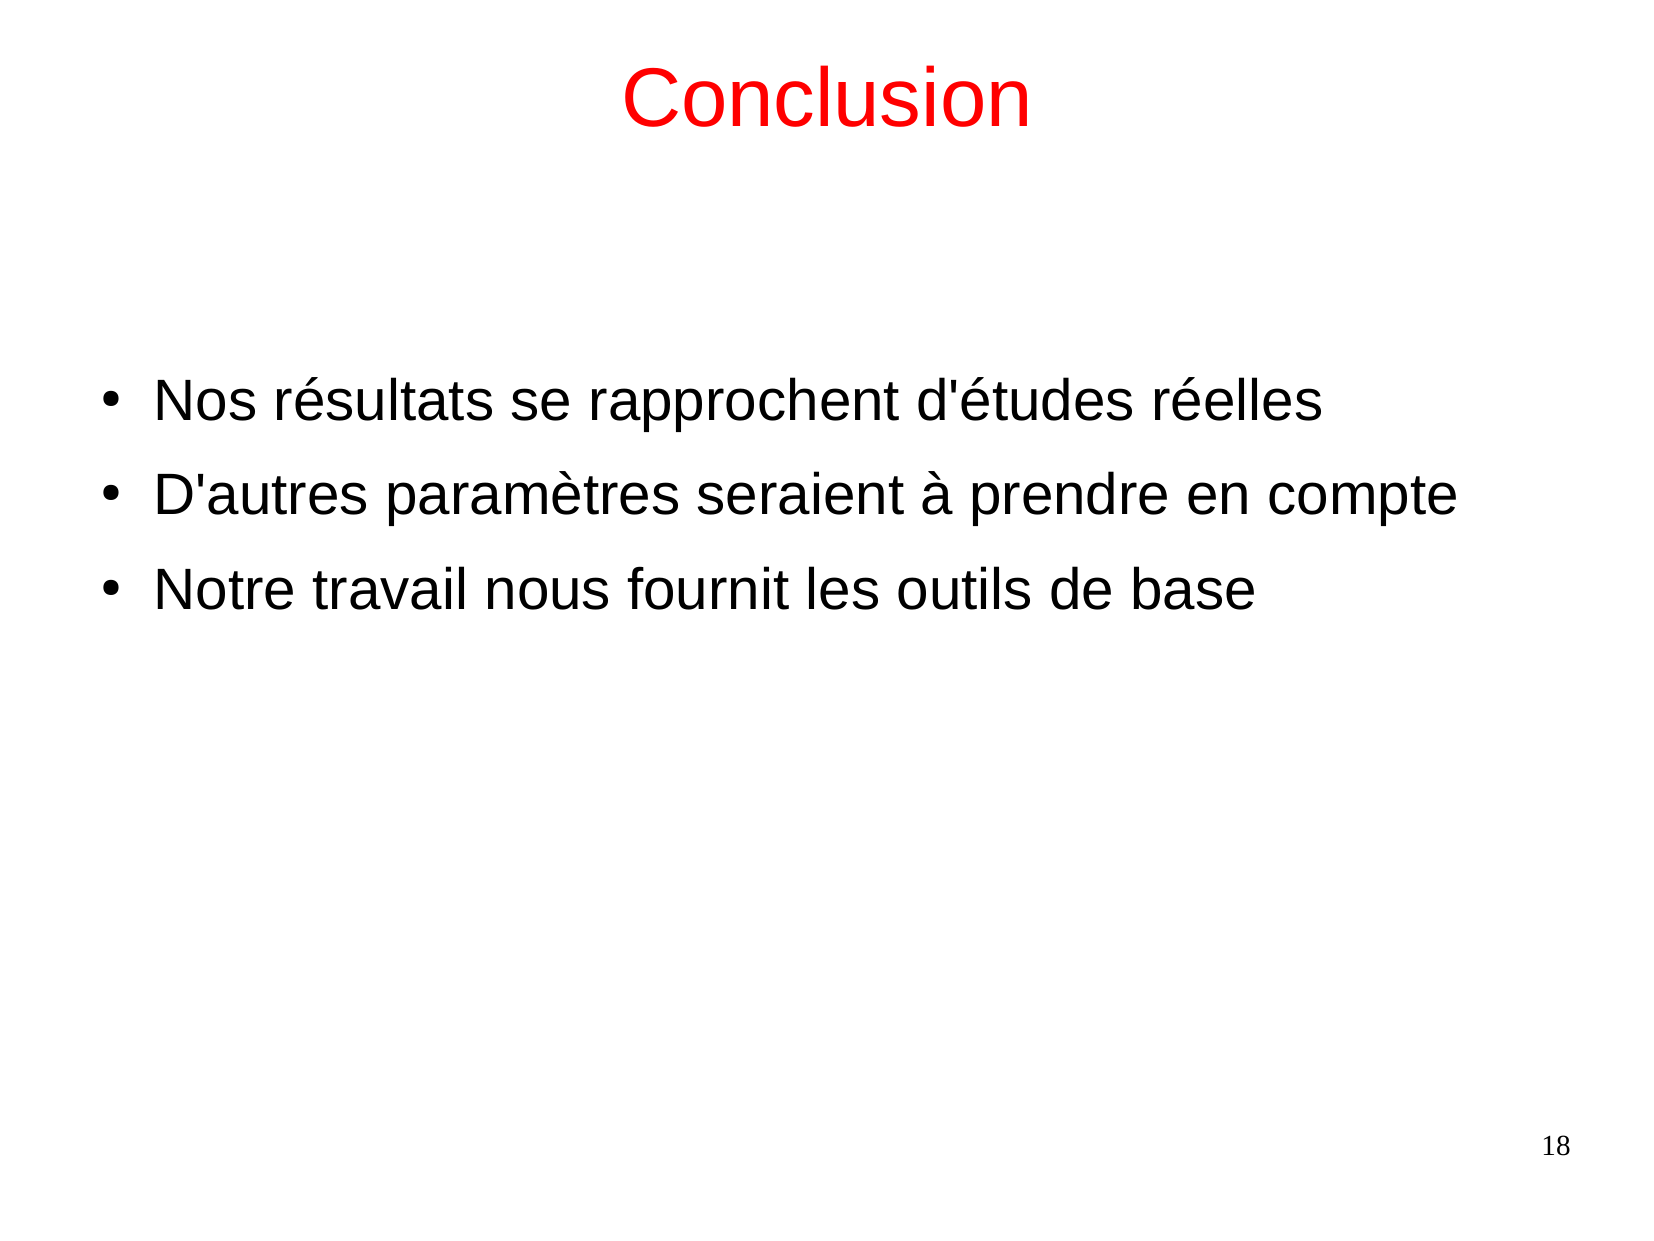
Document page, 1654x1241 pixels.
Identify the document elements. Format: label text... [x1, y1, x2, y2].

list Nos résultats se rapprochent d'études réelles D'autres paramètres seraient à prendre en compte Notre travail nous fournit les outils de base [82, 272, 1572, 993]
title Conclusion [82, 0, 1572, 201]
